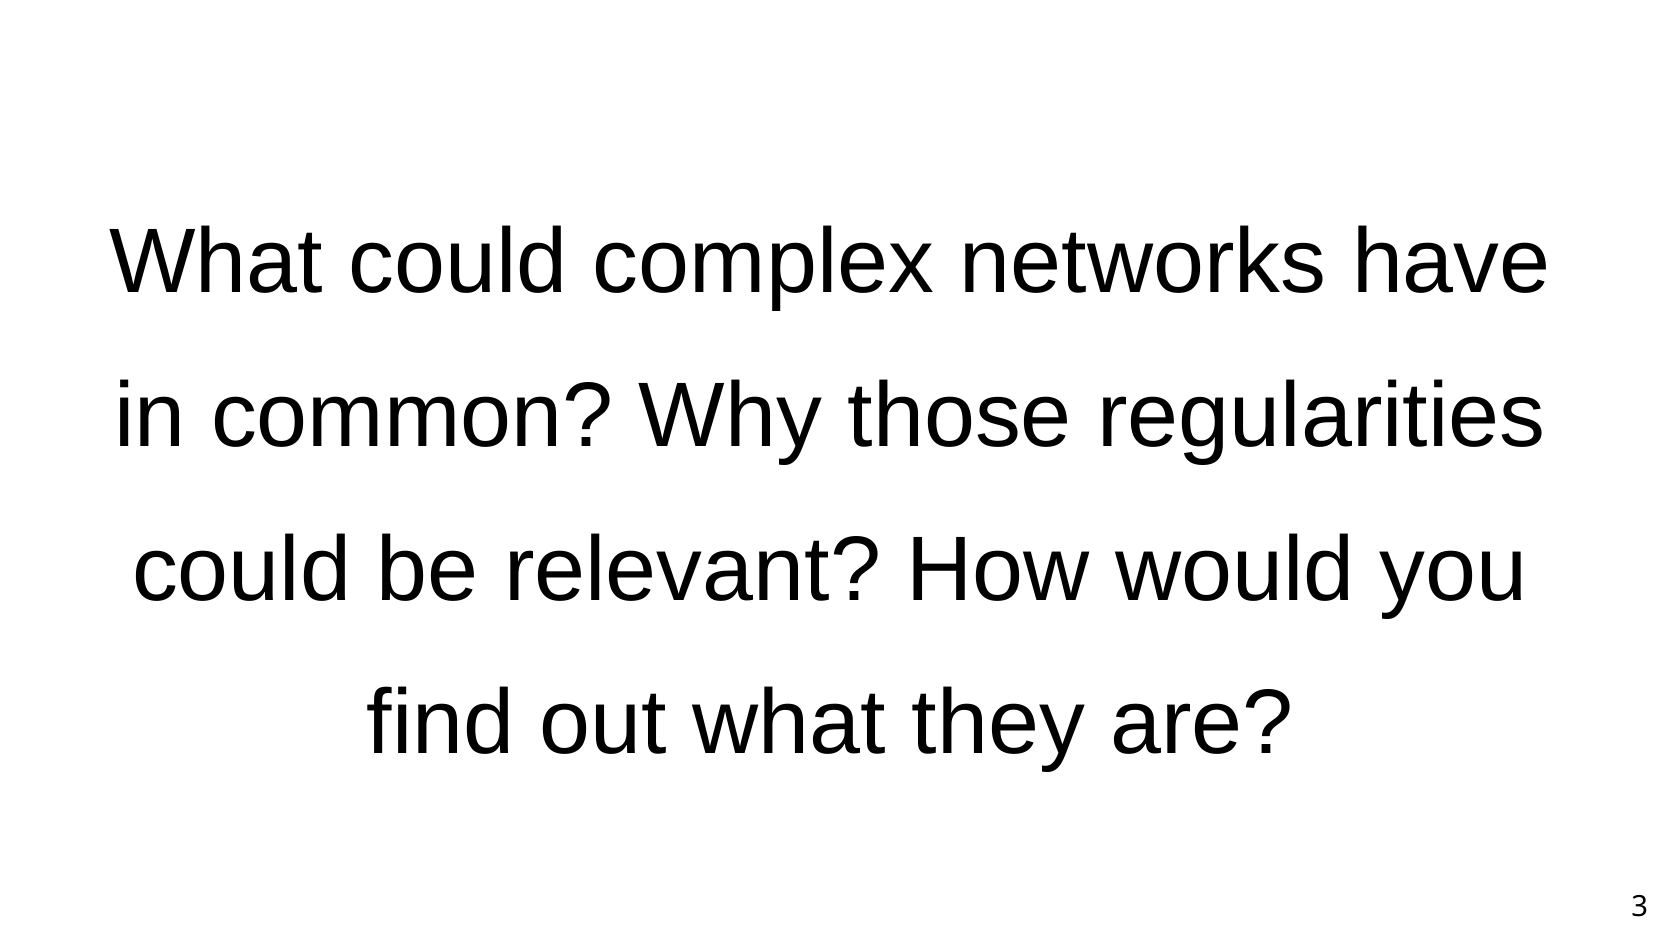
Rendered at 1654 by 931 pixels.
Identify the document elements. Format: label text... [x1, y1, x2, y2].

title What could complex networks have in common? Why those regularities could be relevant? How would you find out what they are? [86, 158, 1576, 774]
